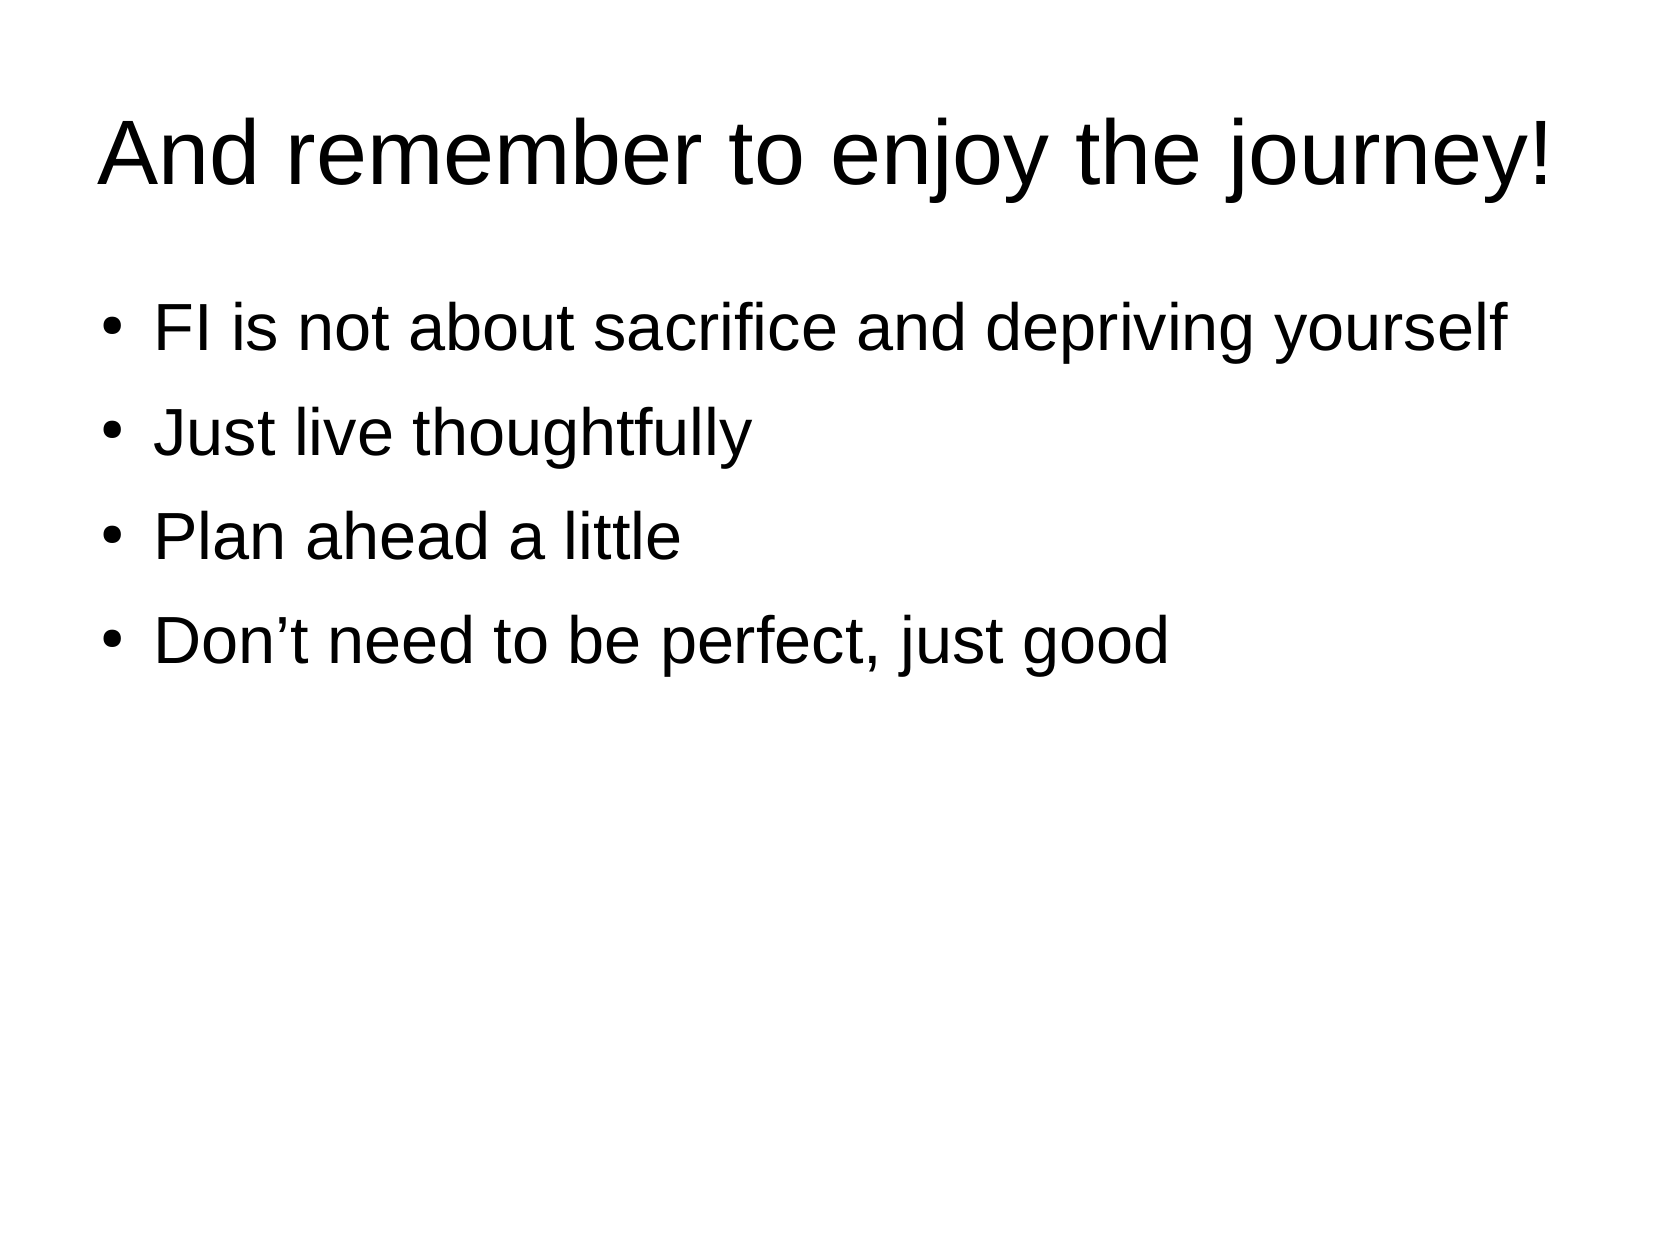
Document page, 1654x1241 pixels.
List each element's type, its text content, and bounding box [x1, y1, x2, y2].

list FI is not about sacrifice and depriving yourself Just live thoughtfully Plan ahead a little Don’t need to be perfect, just good [82, 290, 1571, 1010]
title And remember to enjoy the journey! [82, 49, 1571, 257]
